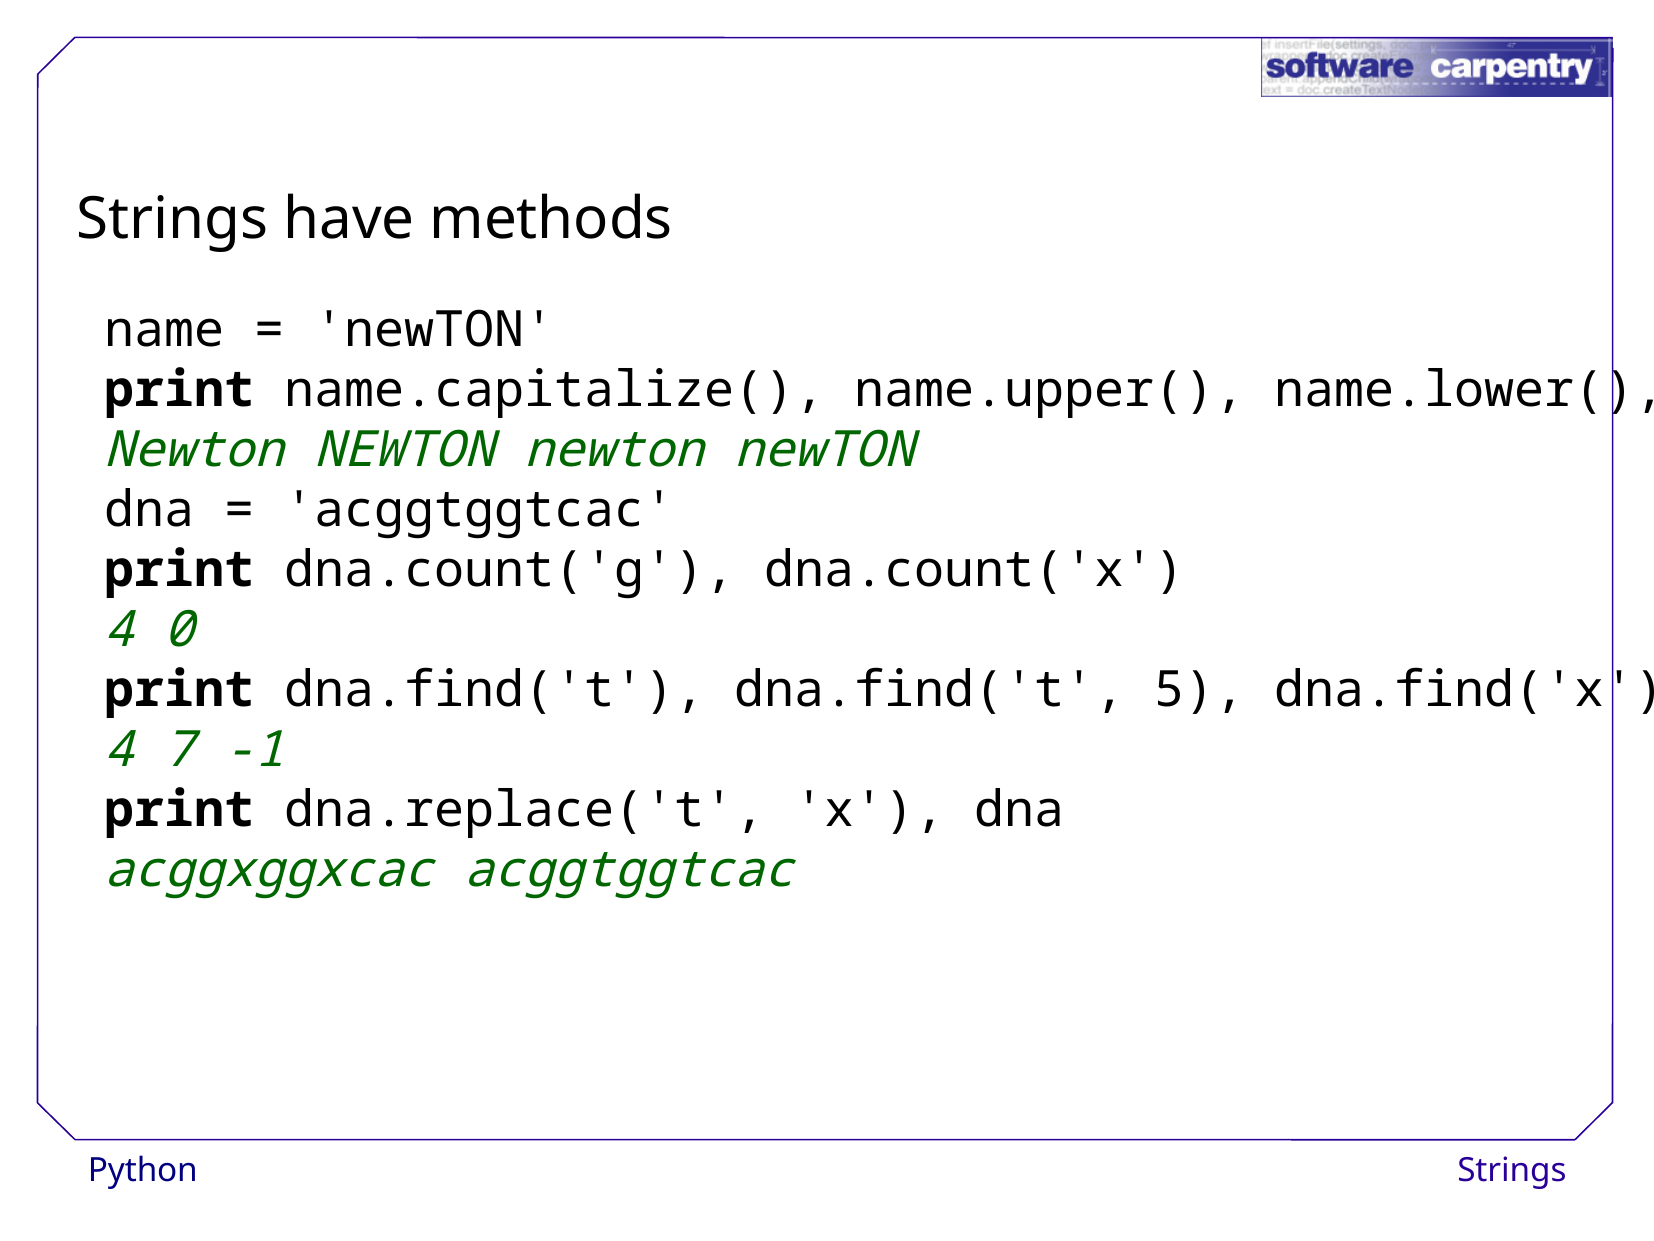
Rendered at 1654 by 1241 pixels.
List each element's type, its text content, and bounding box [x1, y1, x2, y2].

text_box name = 'newTON' print name.capitalize(), name.upper(), name.lower(), name Newton NEWTON newton newTON dna = 'acggtggtcac' print dna.count('g'), dna.count('x') 4 0 print dna.find('t'), dna.find('t', 5), dna.find('x') 4 7 -1 print dna.replace('t', 'x'), dna acggxggxcac acggtggtcac [89, 289, 1593, 923]
picture [1261, 39, 1613, 97]
text_box Strings have methods [61, 138, 838, 259]
